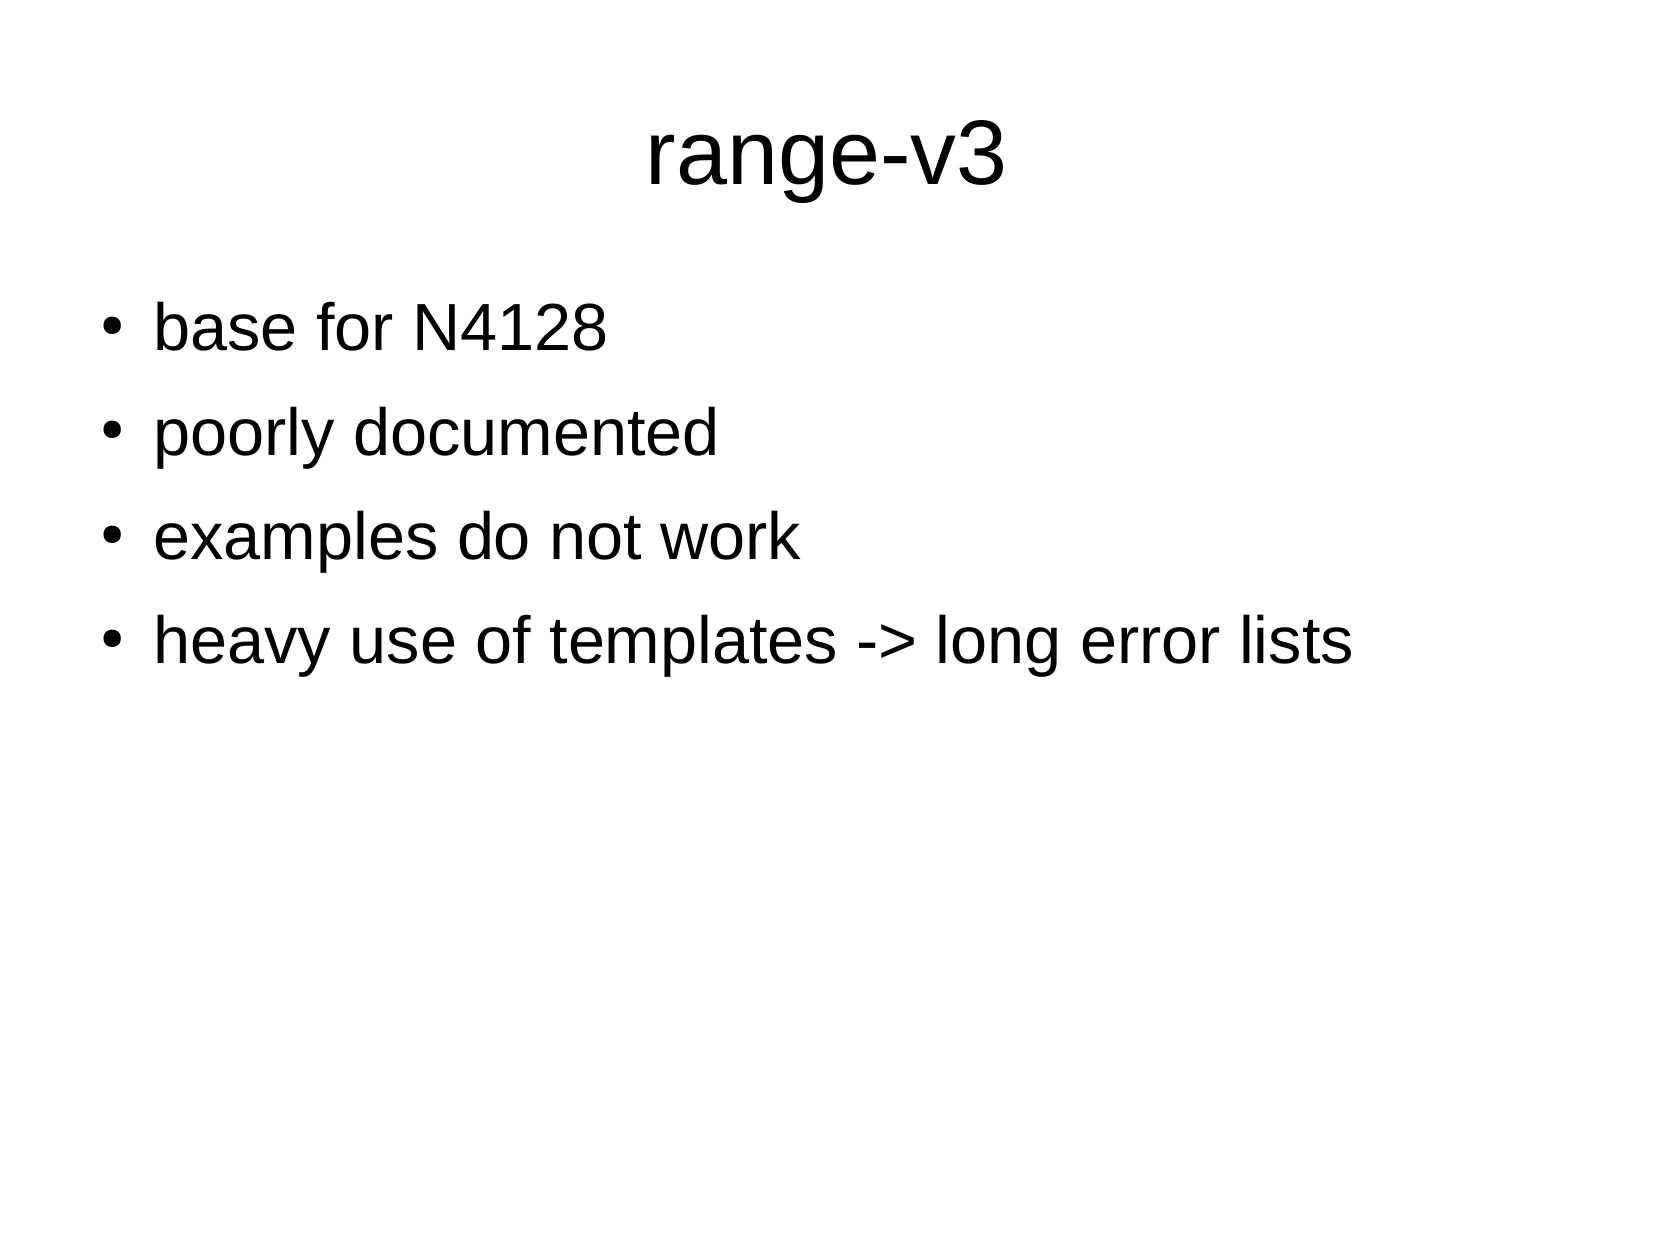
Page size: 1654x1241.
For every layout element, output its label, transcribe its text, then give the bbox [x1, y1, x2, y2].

title range-v3 [82, 49, 1571, 257]
list base for N4128 poorly documented examples do not work heavy use of templates -> long error lists [82, 290, 1571, 1010]
